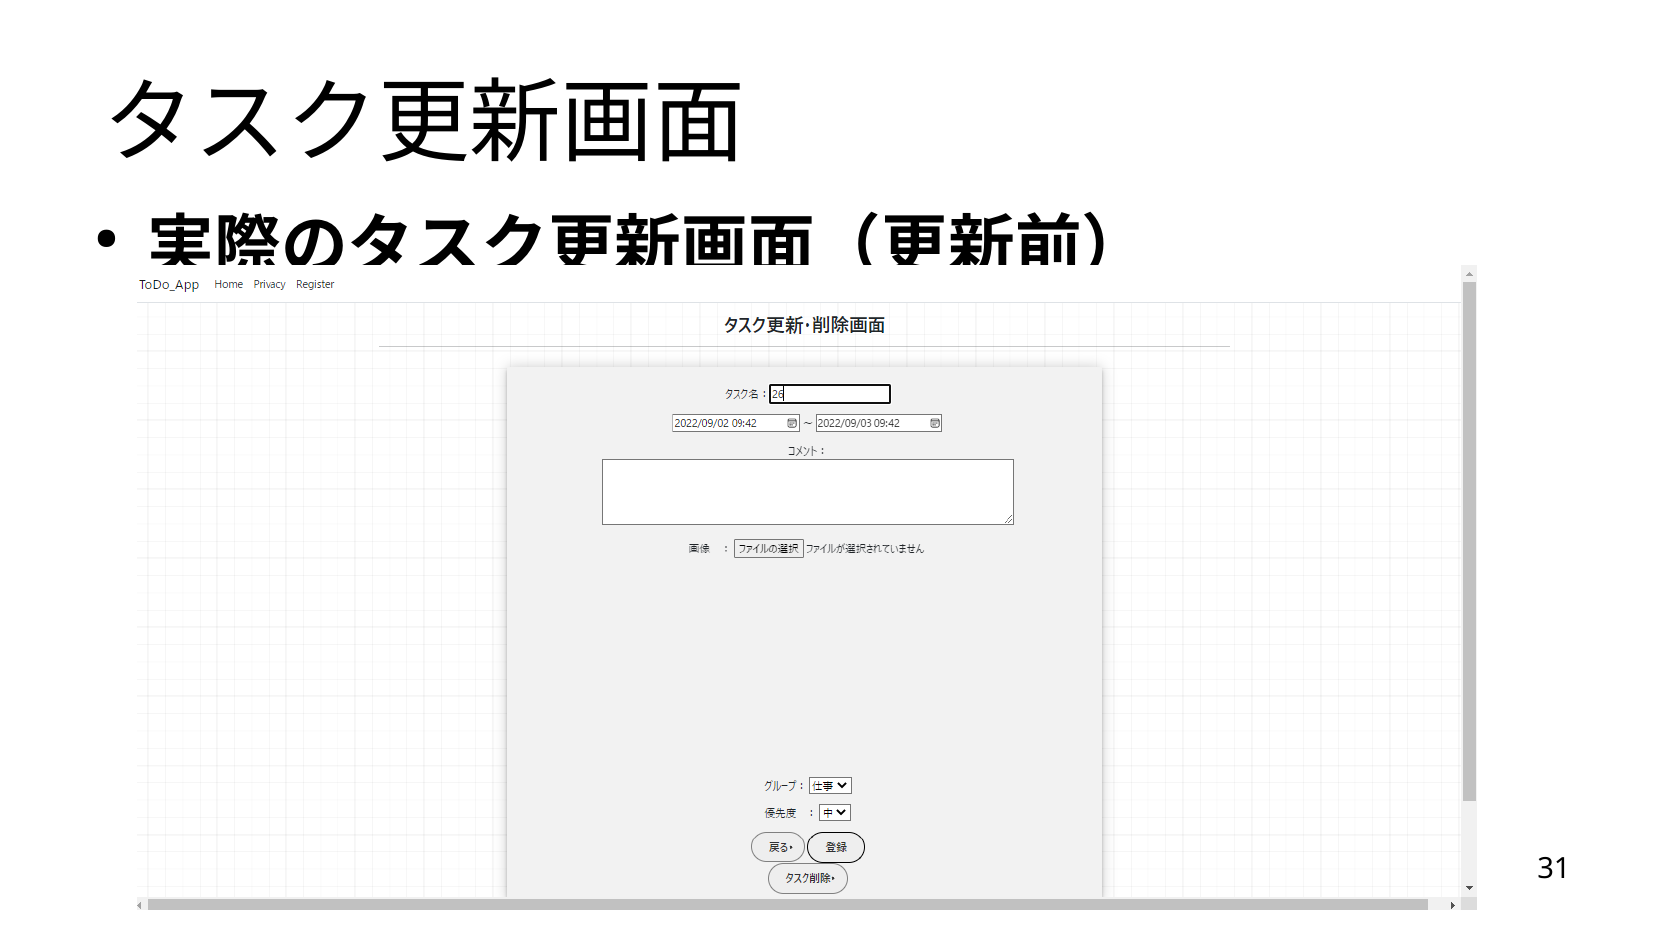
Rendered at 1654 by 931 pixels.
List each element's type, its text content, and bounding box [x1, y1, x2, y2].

picture [137, 265, 1477, 910]
title タスク更新画面 [82, 37, 1571, 193]
list 実際のタスク更新画面（更新前） [76, 192, 1565, 732]
